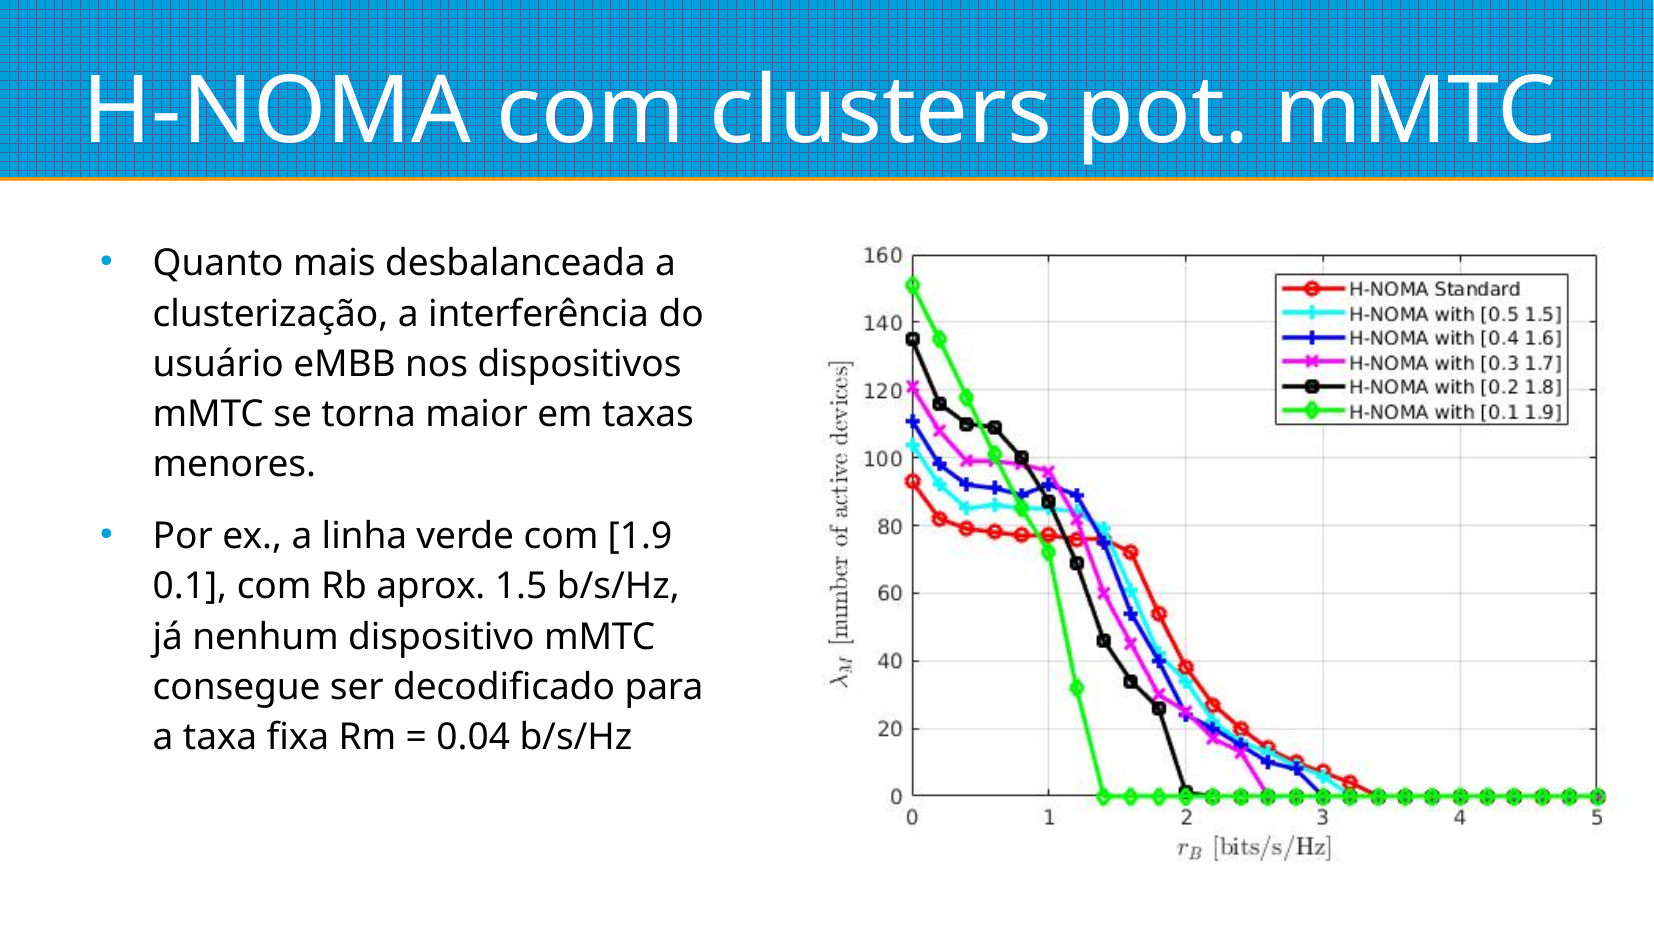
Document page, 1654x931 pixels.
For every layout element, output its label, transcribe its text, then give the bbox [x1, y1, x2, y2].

picture [797, 206, 1654, 870]
list Quanto mais desbalanceada a clusterização, a interferência do usuário eMBB nos dispositivos mMTC se torna maior em taxas menores. Por ex., a linha verde com [1.9 0.1], com Rb aprox. 1.5 b/s/Hz, já nenhum dispositivo mMTC consegue ser decodificado para a taxa fixa Rm = 0.04 b/s/Hz [82, 236, 709, 811]
title H-NOMA com clusters pot. mMTC [82, 14, 1571, 171]
